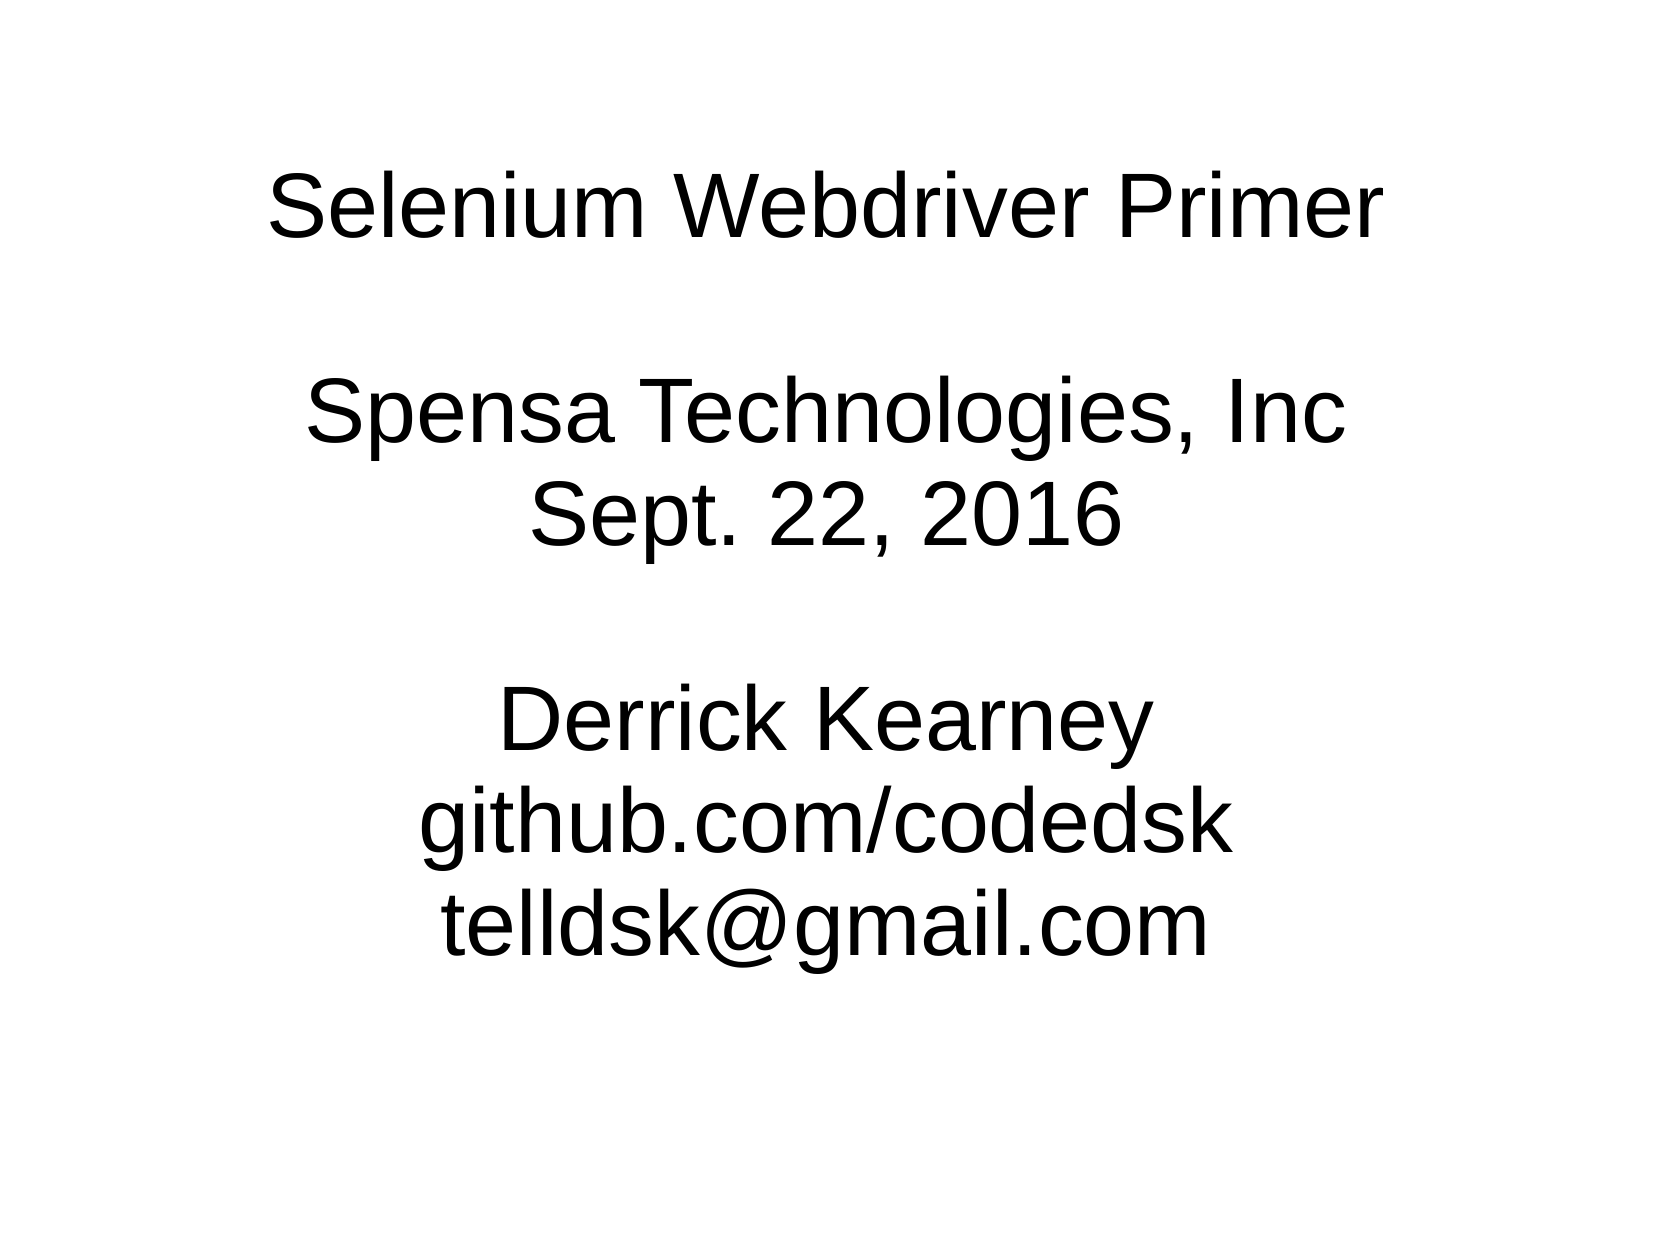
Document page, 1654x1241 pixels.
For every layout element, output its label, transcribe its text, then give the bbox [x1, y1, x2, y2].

title Selenium Webdriver Primer Spensa Technologies, Inc Sept. 22, 2016 Derrick Kearney github.com/codedsk telldsk@gmail.com [82, 49, 1571, 1081]
